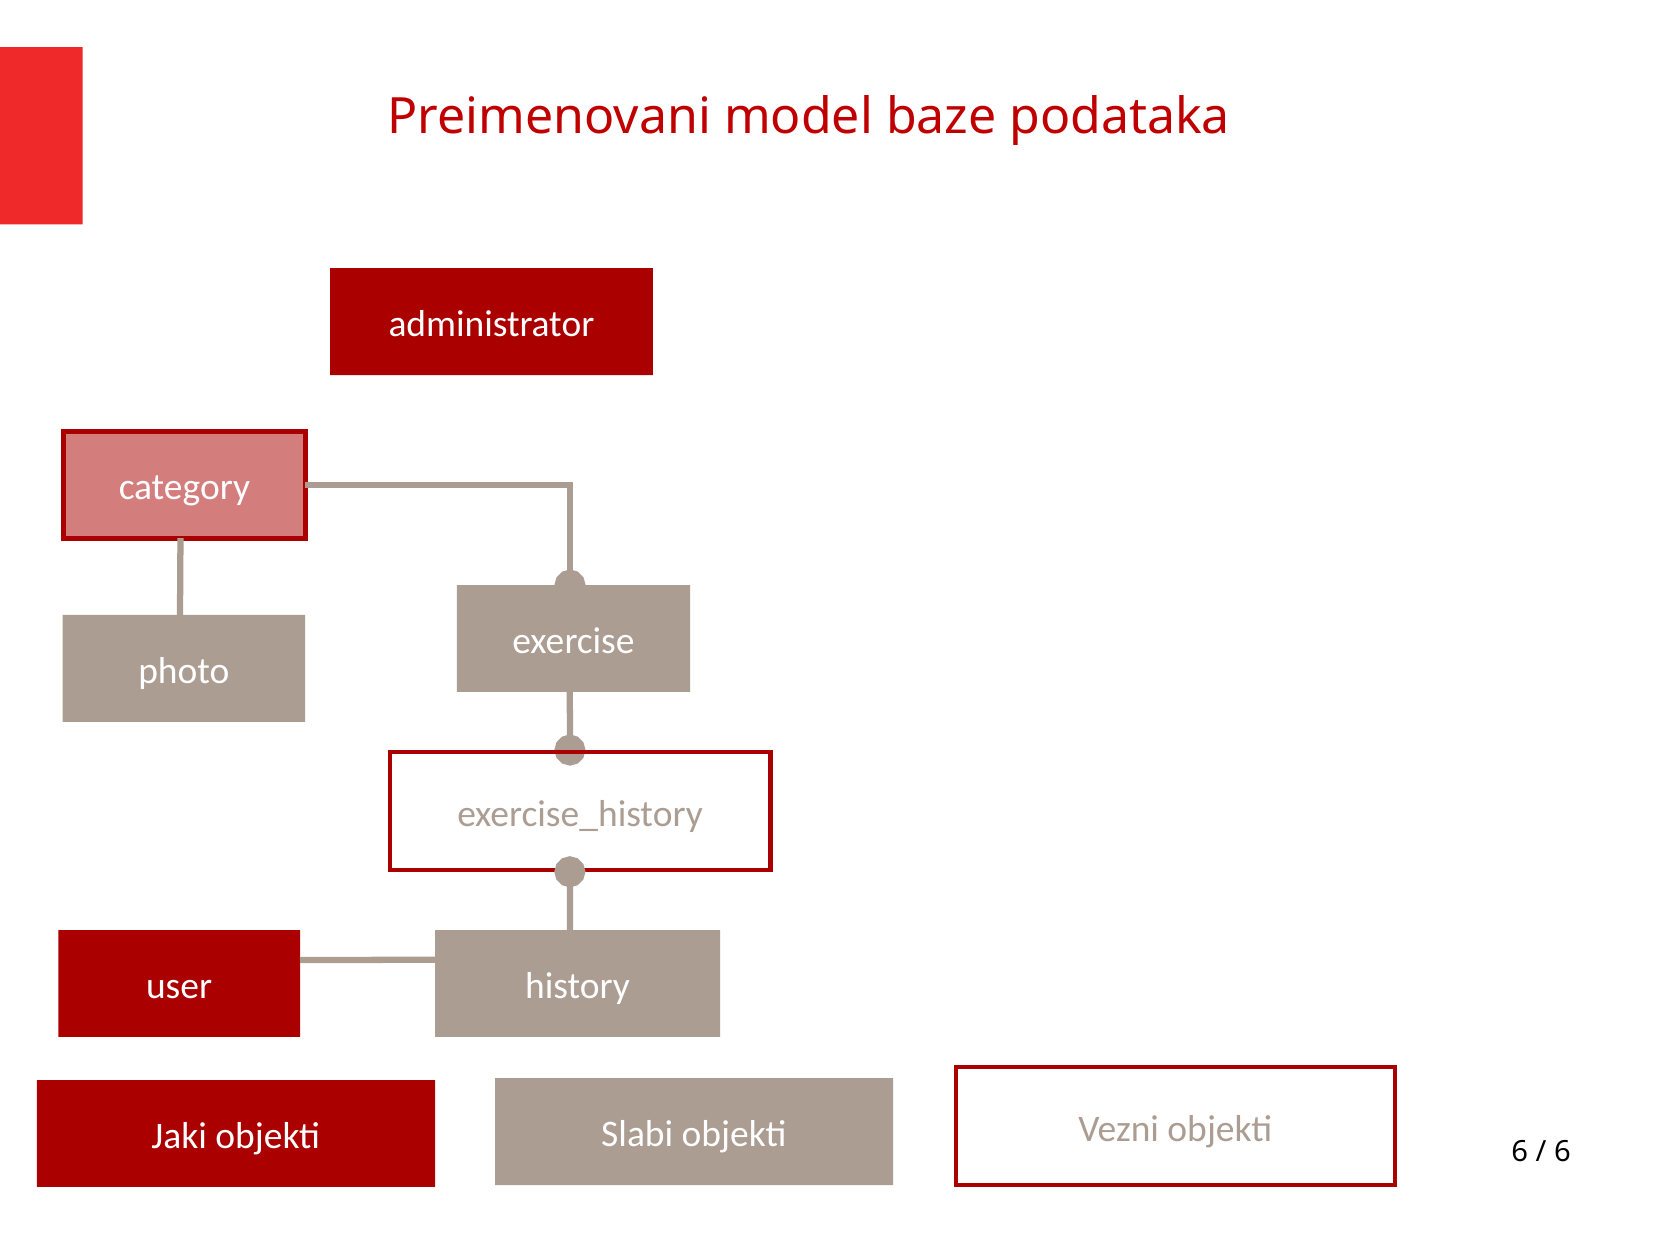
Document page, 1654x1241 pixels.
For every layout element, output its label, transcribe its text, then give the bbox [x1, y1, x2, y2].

text_box exercise [456, 585, 691, 692]
text_box Vezni objekti [955, 1067, 1396, 1186]
text_box Jaki objekti [36, 1080, 436, 1187]
text_box category [63, 431, 306, 539]
text_box exercise_history [389, 752, 771, 871]
text_box Slabi objekti [495, 1078, 894, 1186]
text_box history [435, 930, 721, 1037]
text_box administrator [330, 268, 653, 376]
text_box photo [62, 614, 306, 722]
title Preimenovani model baze podataka [135, 83, 1483, 181]
text_box user [58, 930, 301, 1037]
